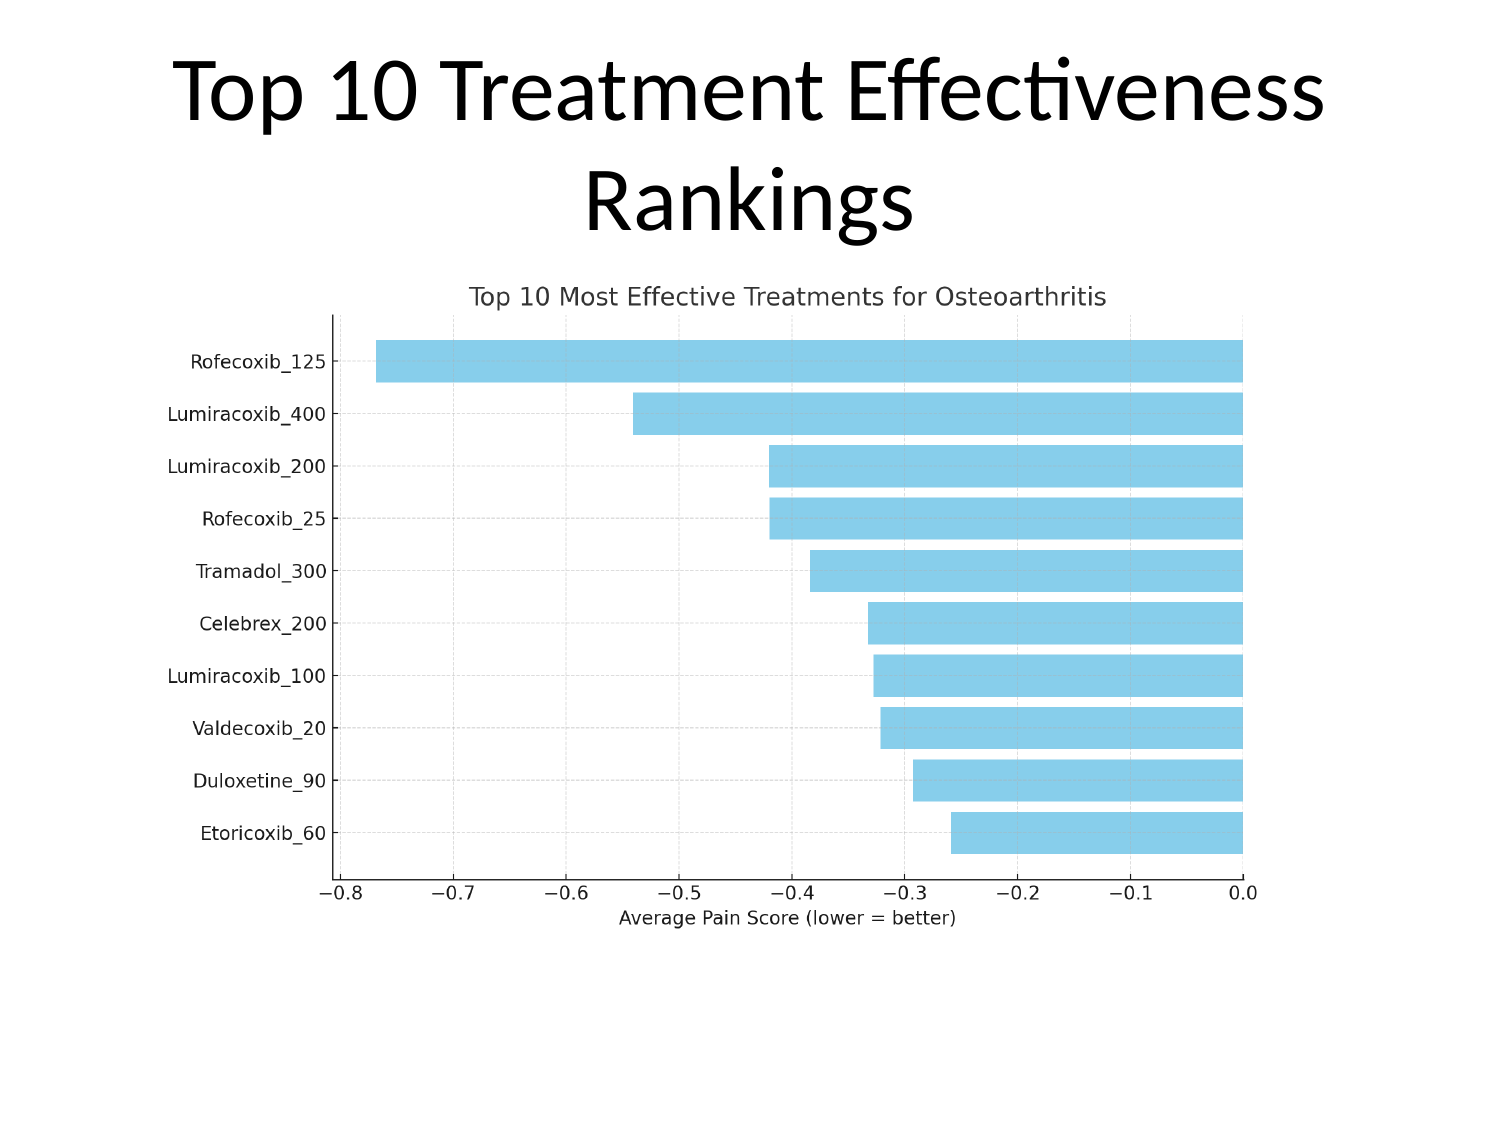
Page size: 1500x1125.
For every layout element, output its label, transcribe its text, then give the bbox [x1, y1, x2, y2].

picture [150, 269, 1275, 945]
title Top 10 Treatment Effectiveness Rankings [75, 45, 1425, 233]
